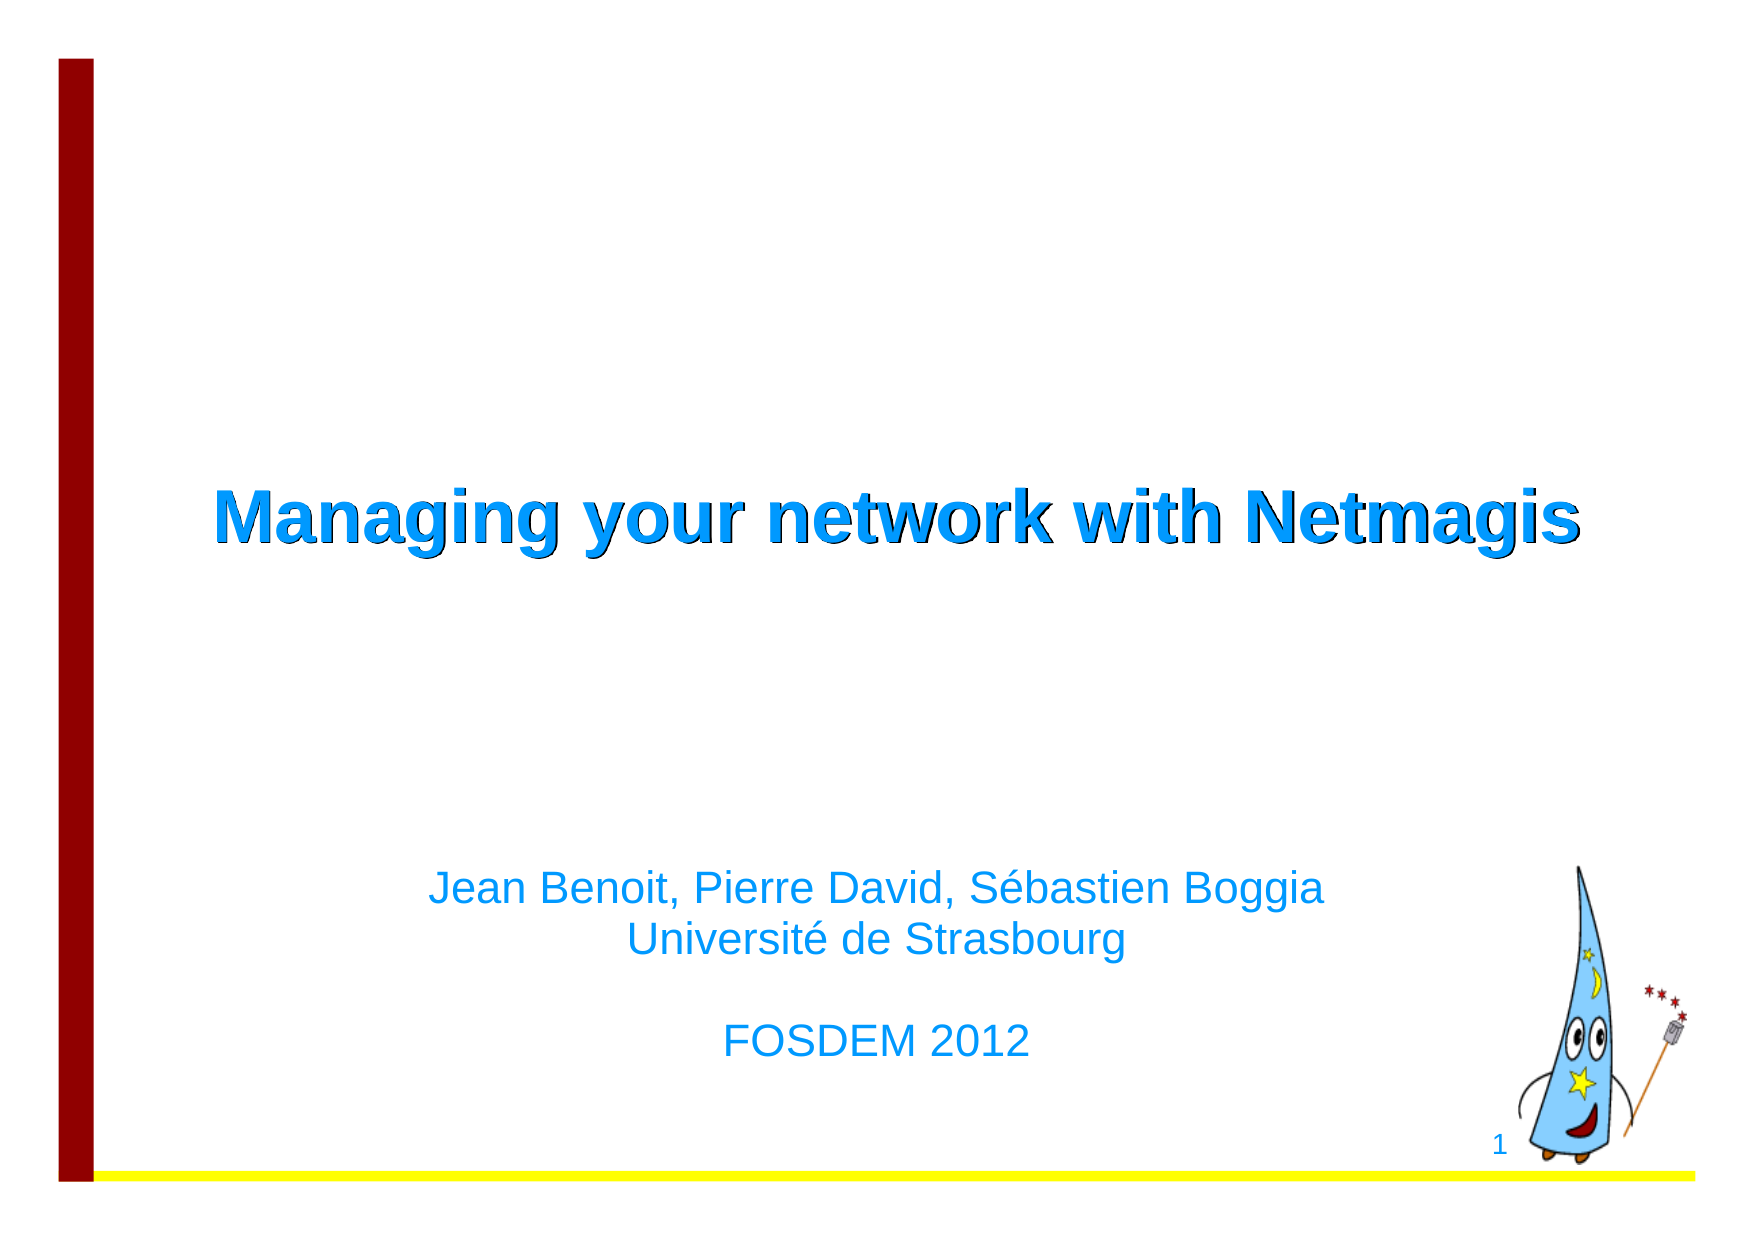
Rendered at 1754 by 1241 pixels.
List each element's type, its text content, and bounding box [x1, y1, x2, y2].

picture [1518, 865, 1687, 1165]
title Managing your network with Netmagis [152, 404, 1643, 629]
subtitle Jean Benoit, Pierre David, Sébastien Boggia Université de Strasbourg FOSDEM 2012 [140, 765, 1614, 1112]
